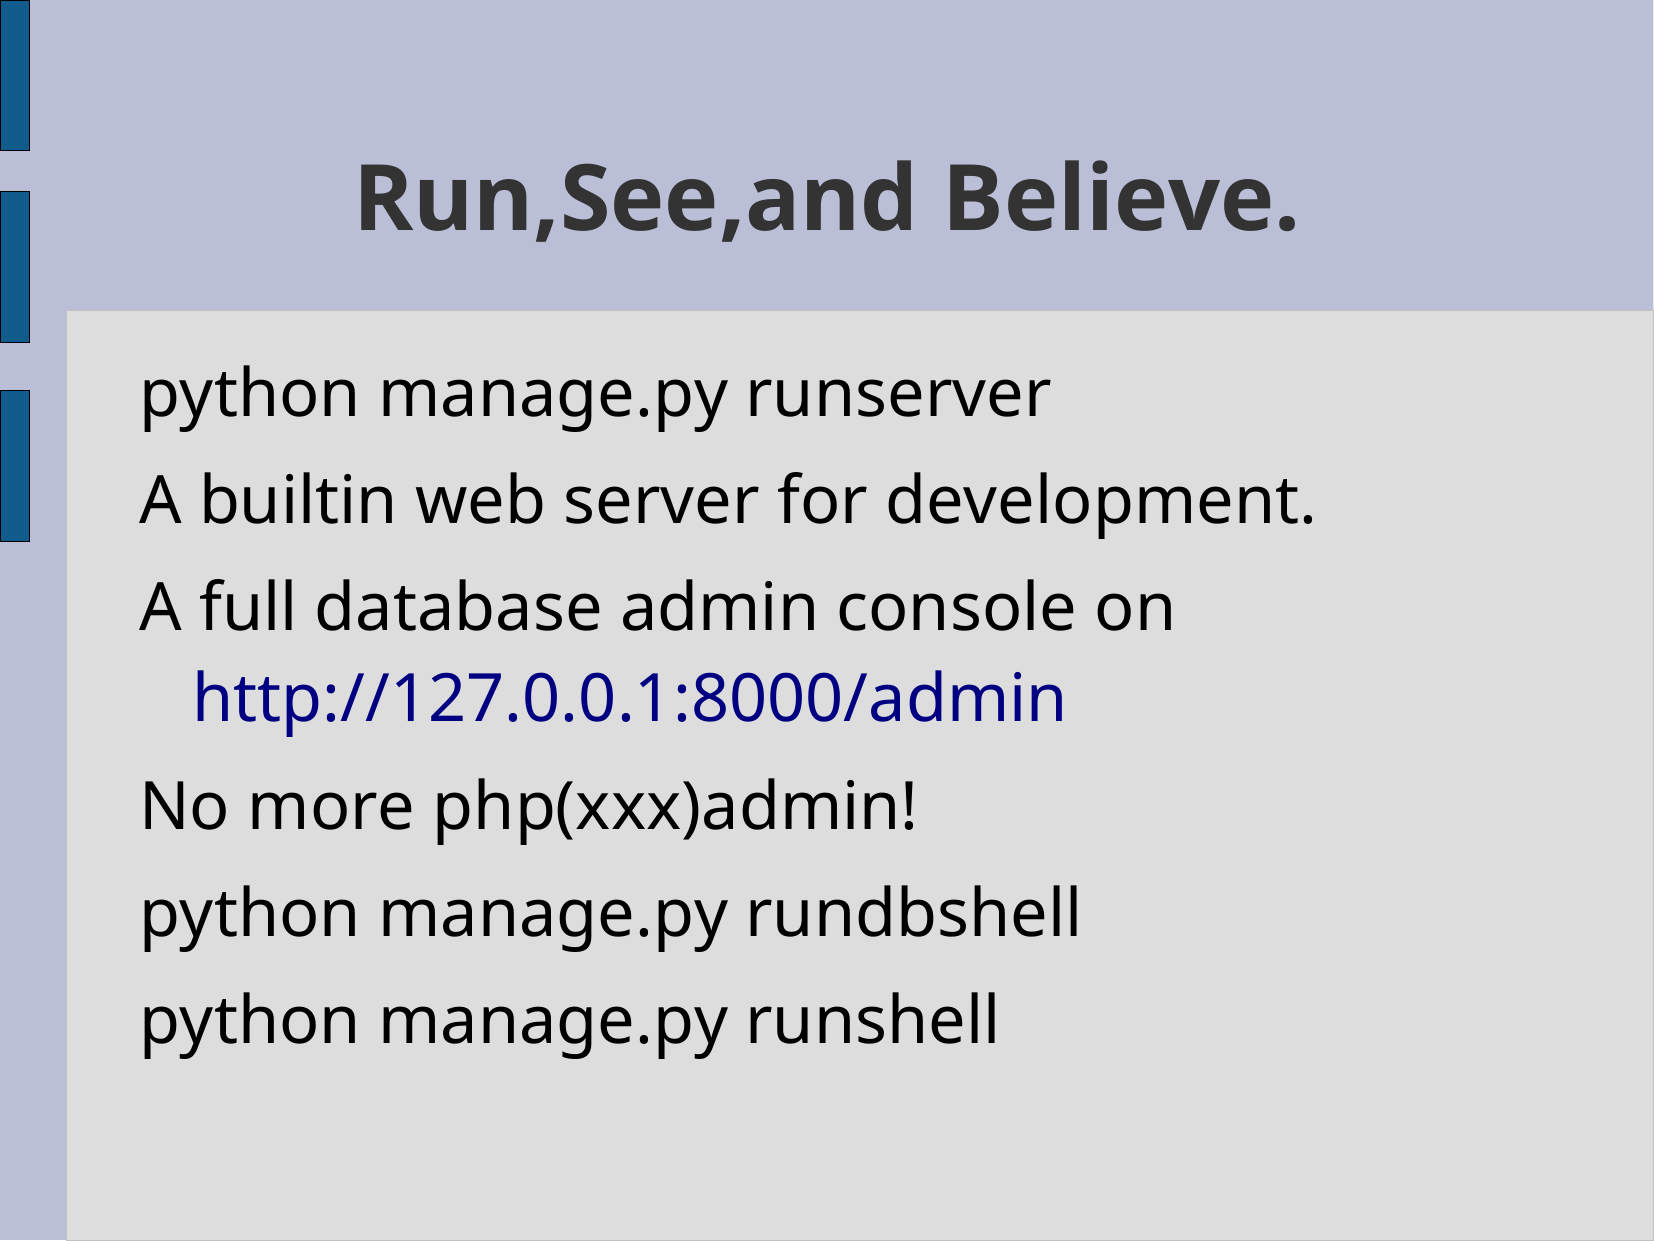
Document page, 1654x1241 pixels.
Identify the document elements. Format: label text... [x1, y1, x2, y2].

list python manage.py runserver A builtin web server for development. A full database admin console on http://127.0.0.1:8000/admin No more php(xxx)admin! python manage.py rundbshell python manage.py runshell [121, 344, 1534, 1112]
title Run,See,and Believe. [121, 98, 1534, 291]
